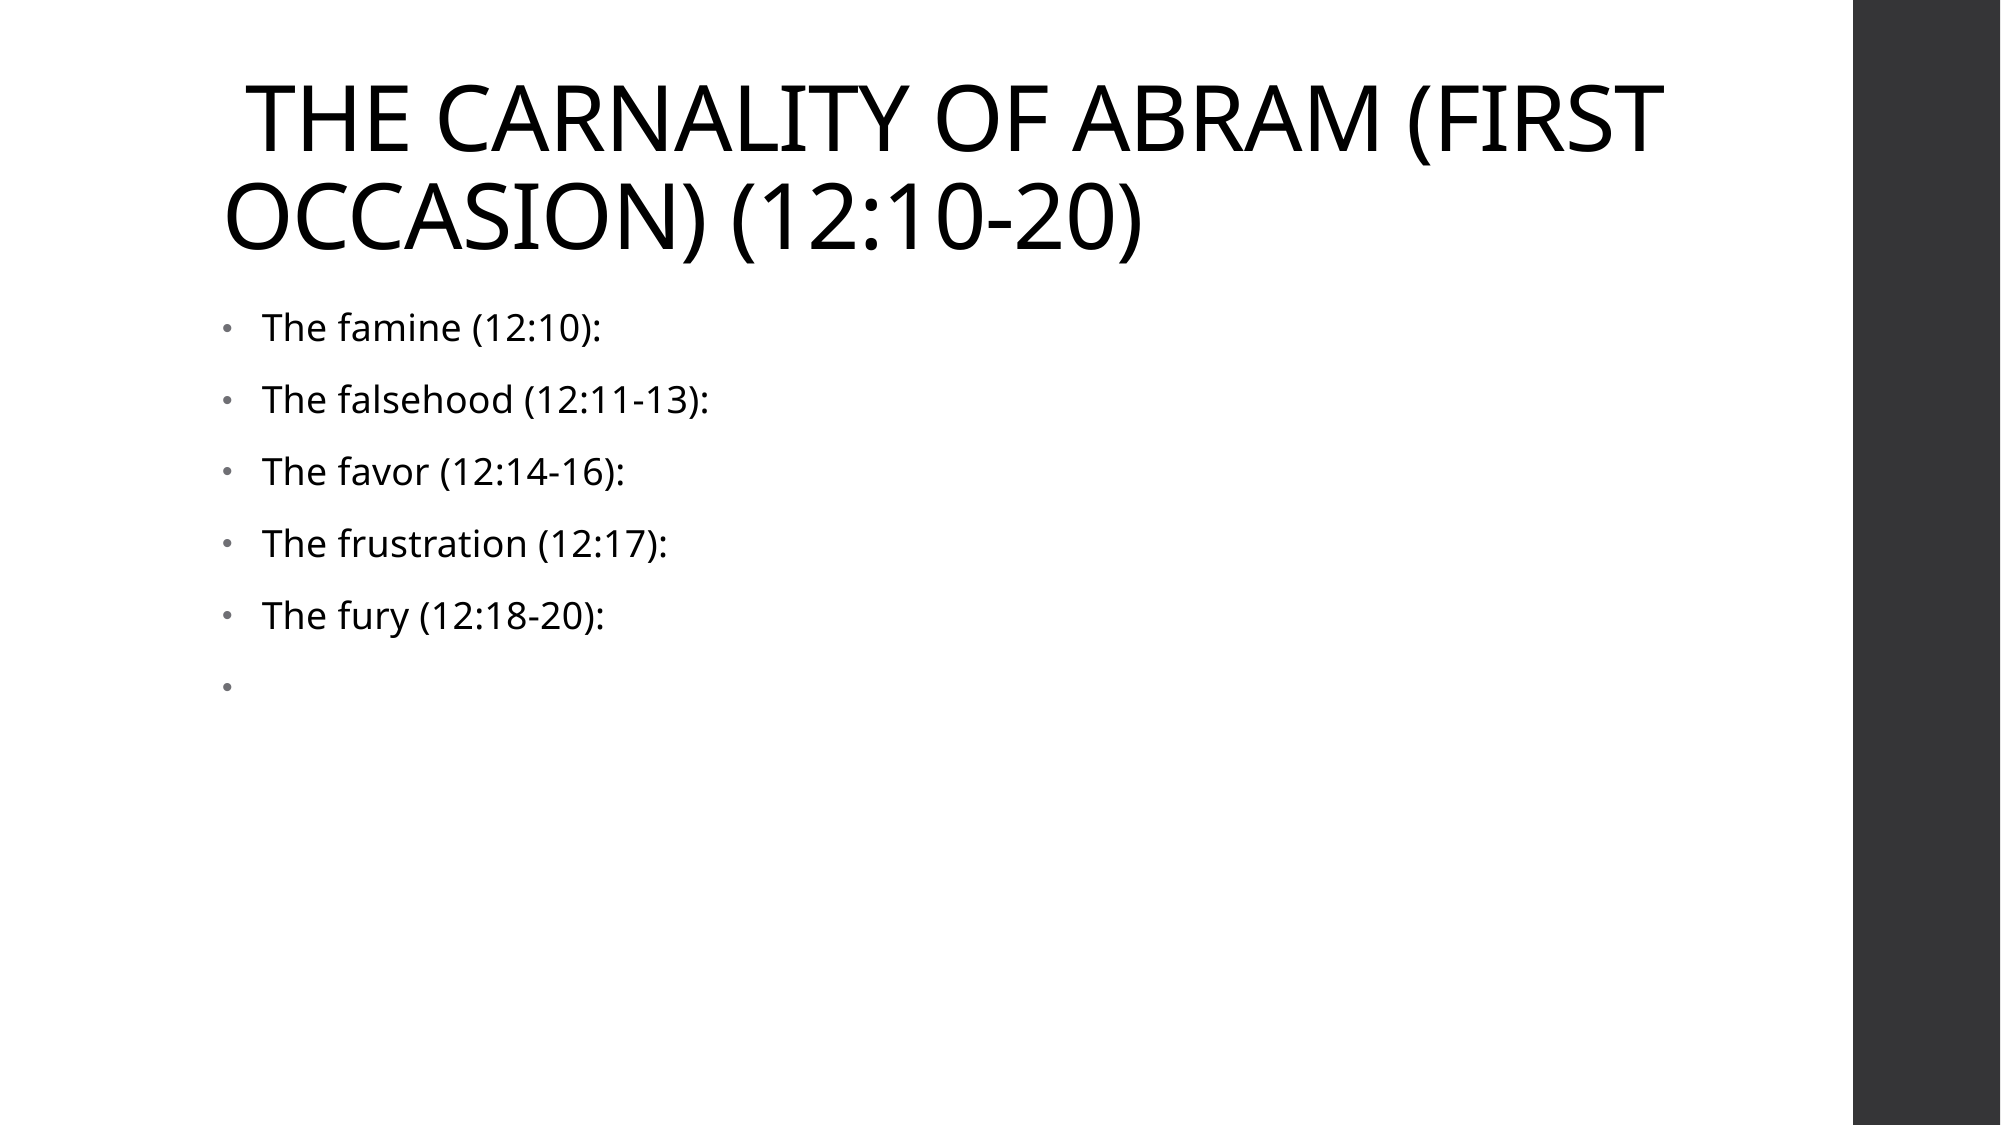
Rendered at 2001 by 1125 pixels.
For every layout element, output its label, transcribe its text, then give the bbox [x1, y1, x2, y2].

title THE CARNALITY OF ABRAM (FIRST OCCASION) (12:10-20) [206, 60, 1797, 278]
list The famine (12:10): The falsehood (12:11-13): The favor (12:14-16): The frustration (12:17): The fury (12:18-20): [206, 299, 1617, 1014]
